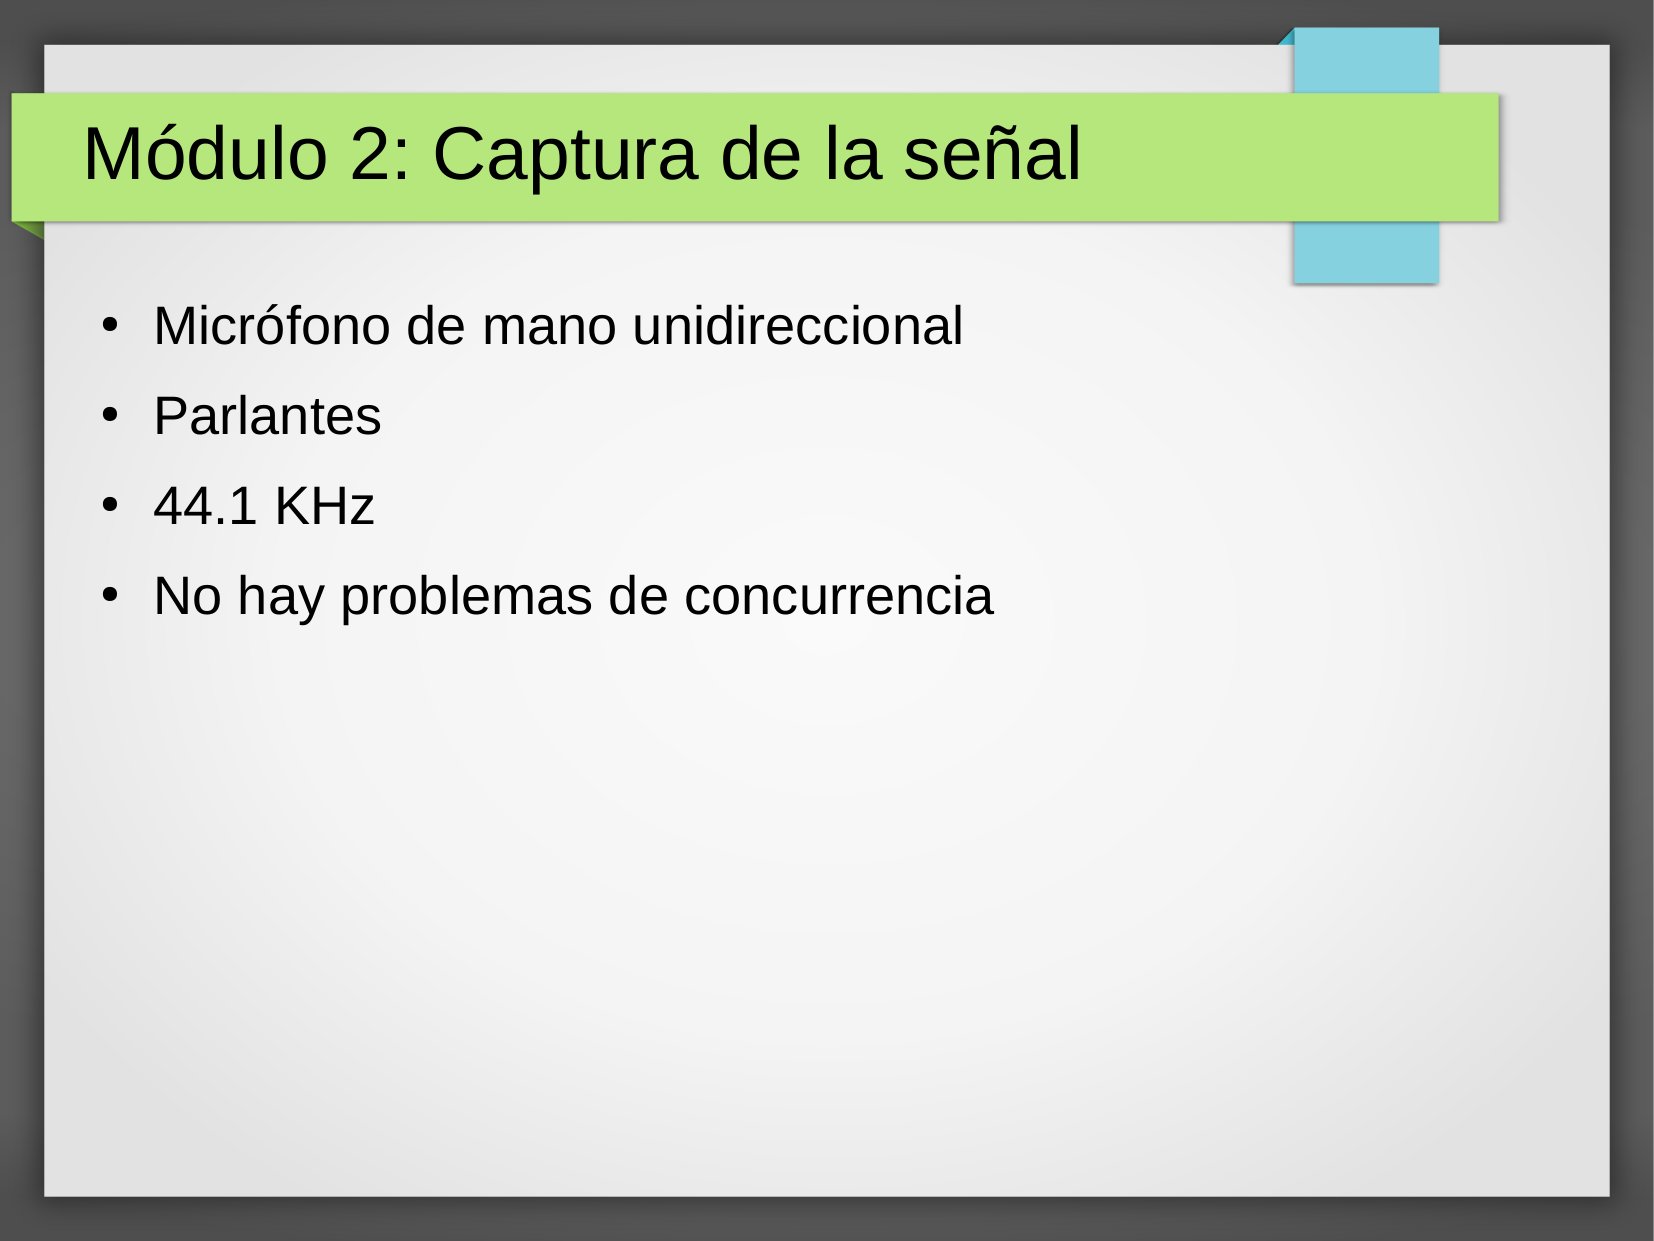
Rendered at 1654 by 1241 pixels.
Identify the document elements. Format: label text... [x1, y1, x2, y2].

list Micrófono de mano unidireccional Parlantes 44.1 KHz No hay problemas de concurrencia [82, 295, 1571, 1015]
title Módulo 2: Captura de la señal [82, 94, 1264, 213]
picture [0, 0, 1654, 1241]
